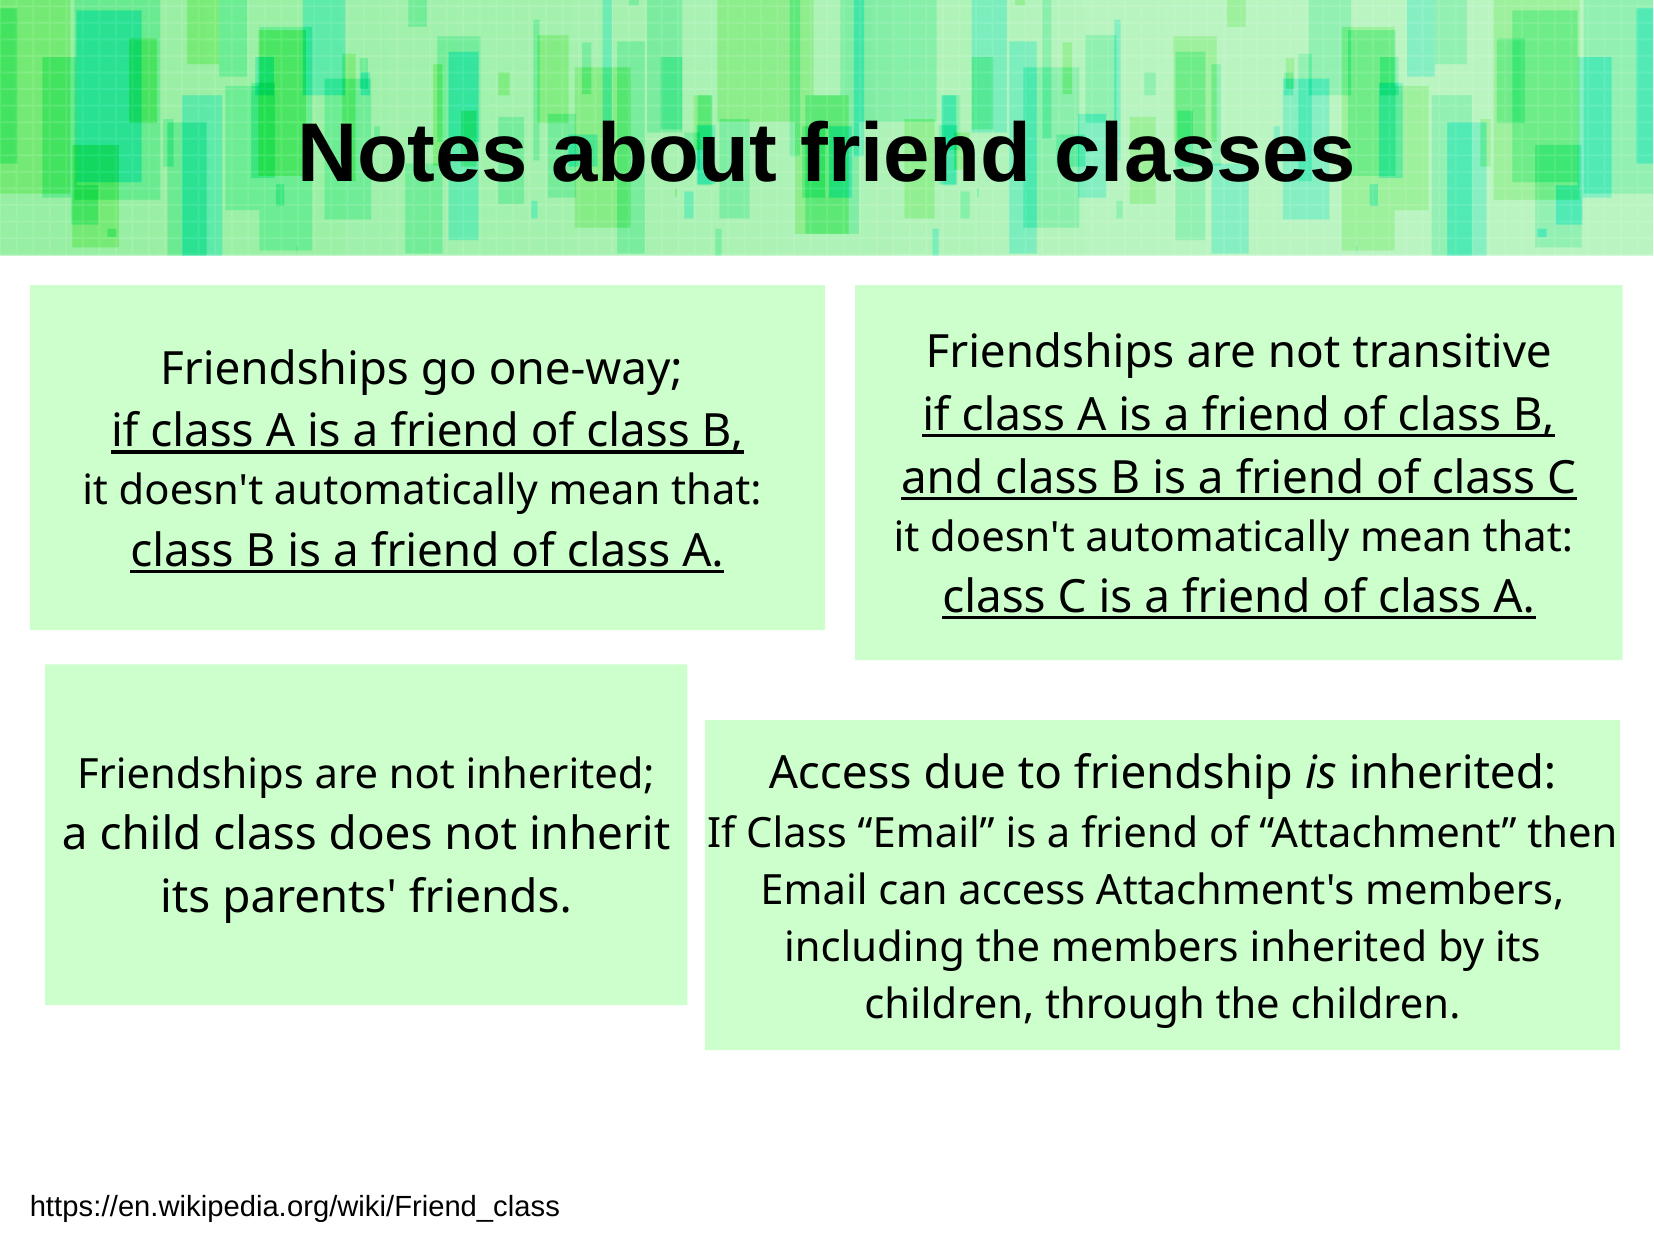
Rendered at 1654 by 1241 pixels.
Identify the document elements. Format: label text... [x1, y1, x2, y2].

text_box Friendships are not transitive if class A is a friend of class B, and class B is a friend of class C it doesn't automatically mean that: class C is a friend of class A. [855, 285, 1623, 661]
text_box Friendships go one-way; if class A is a friend of class B, it doesn't automatically mean that: class B is a friend of class A. [30, 285, 826, 631]
picture [0, 0, 1654, 1241]
title Notes about friend classes [82, 49, 1571, 257]
text_box https://en.wikipedia.org/wiki/Friend_class [15, 1182, 1381, 1231]
text_box Friendships are not inherited; a child class does not inherit its parents' friends. [45, 664, 688, 1006]
text_box Access due to friendship is inherited: If Class “Email” is a friend of “Attachment” then Email can access Attachment's members, including the members inherited by its children, through the children. [705, 720, 1621, 1051]
